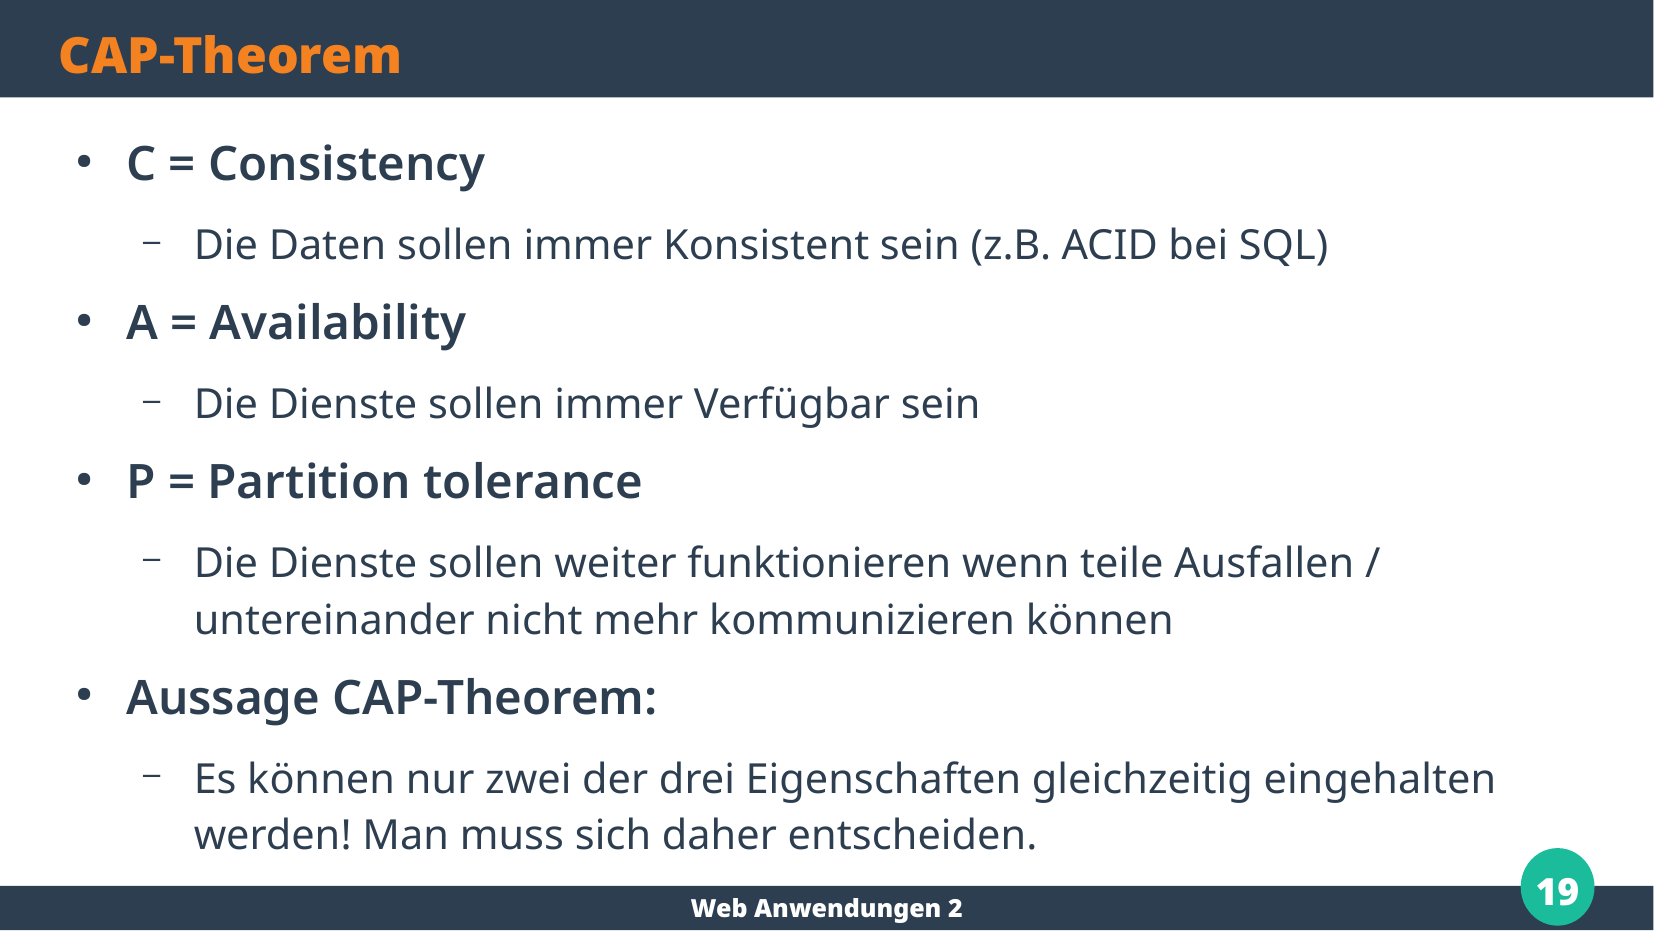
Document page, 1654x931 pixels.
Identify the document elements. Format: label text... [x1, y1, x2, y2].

title CAP-Theorem [59, 8, 1595, 89]
list C = Consistency Die Daten sollen immer Konsistent sein (z.B. ACID bei SQL) A = Availability Die Dienste sollen immer Verfügbar sein P = Partition tolerance Die Dienste sollen weiter funktionieren wenn teile Ausfallen / untereinander nicht mehr kommunizieren können Aussage CAP-Theorem: Es können nur zwei der drei Eigenschaften gleichzeitig eingehalten werden! Man muss sich daher entscheiden. [59, 129, 1595, 864]
